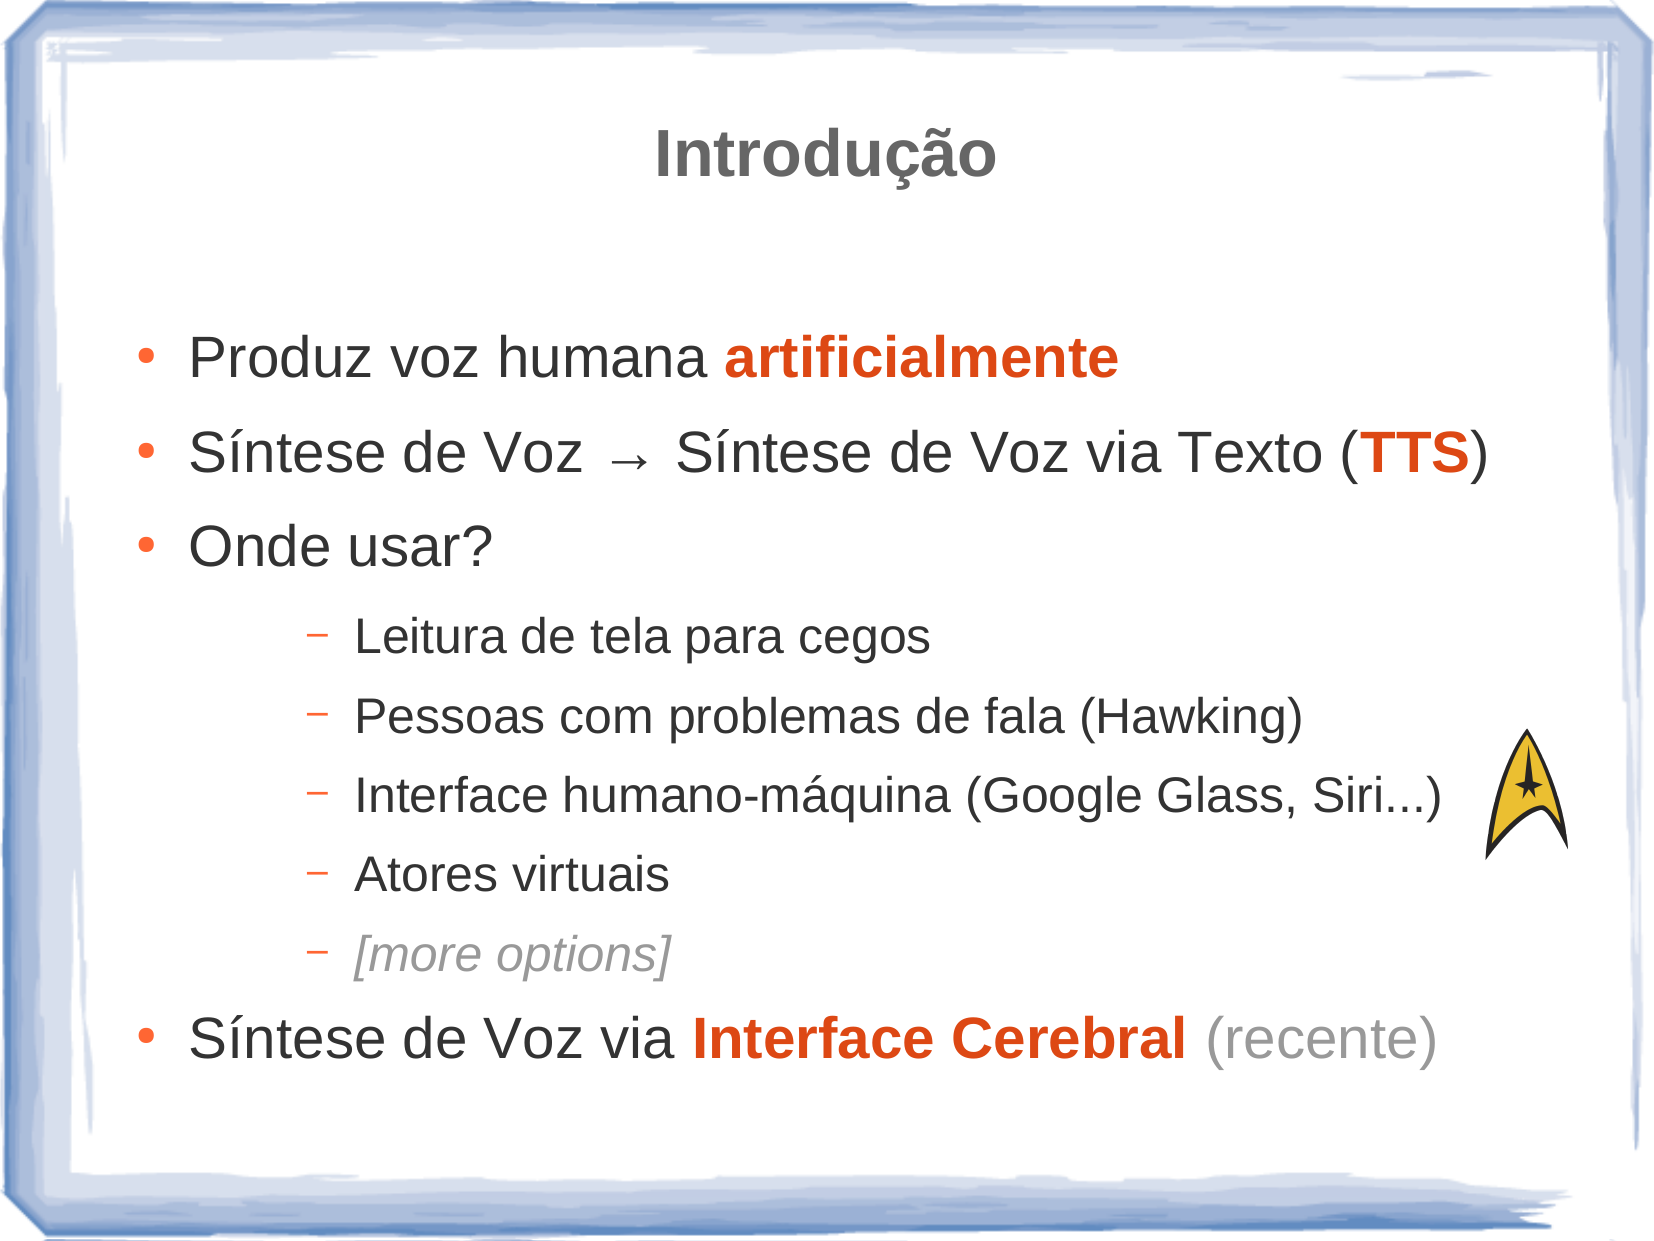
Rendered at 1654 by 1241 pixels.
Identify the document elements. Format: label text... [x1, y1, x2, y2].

list Produz voz humana artificialmente Síntese de Voz → Síntese de Voz via Texto (TTS) Onde usar? Leitura de tela para cegos Pessoas com problemas de fala (Hawking) Interface humano-máquina (Google Glass, Siri...) Atores virtuais [more options] Síntese de Voz via Interface Cerebral (recente) [118, 324, 1571, 1071]
title Introdução [82, 49, 1571, 257]
picture [0, 0, 1654, 1241]
